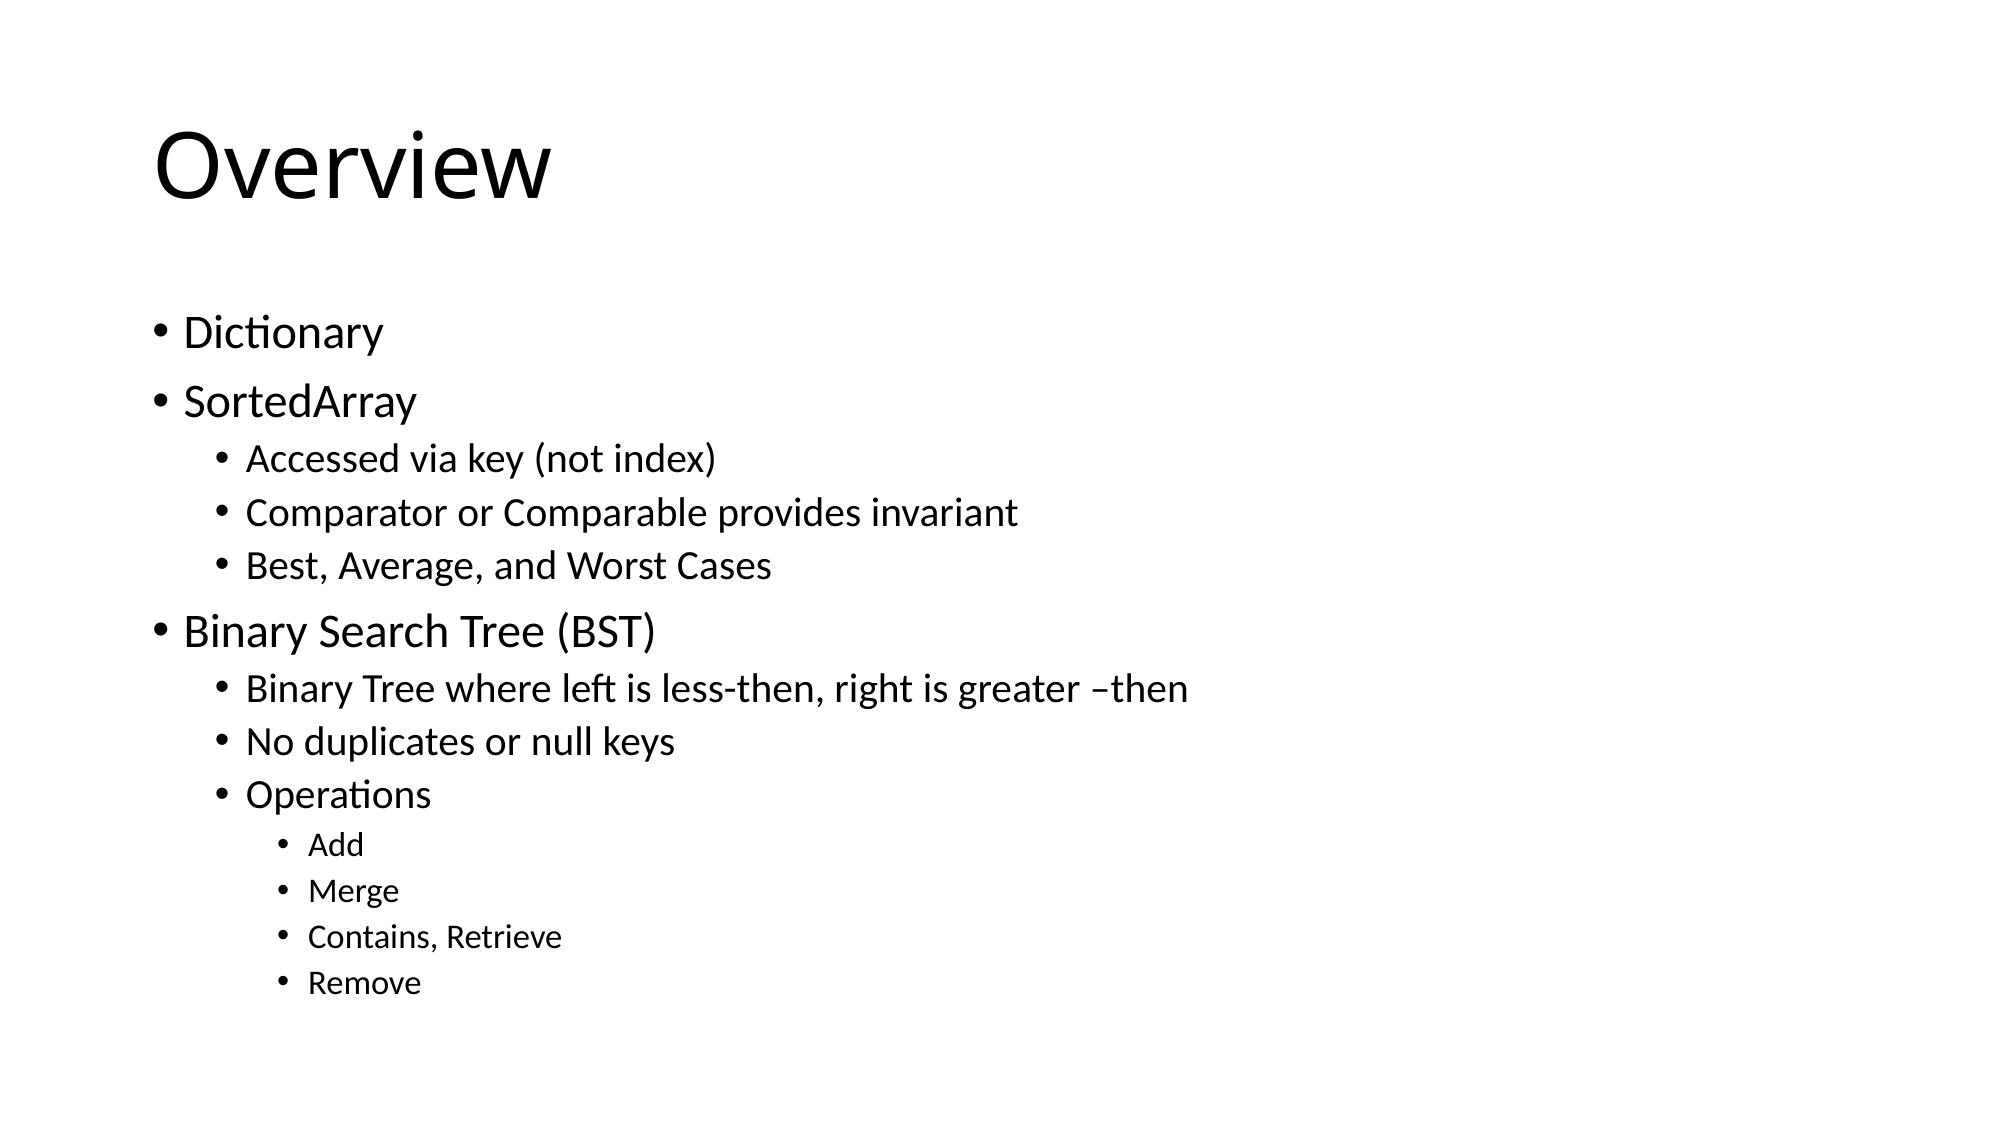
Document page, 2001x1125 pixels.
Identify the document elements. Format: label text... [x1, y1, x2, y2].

title Overview [137, 59, 1863, 278]
list Dictionary SortedArray Accessed via key (not index) Comparator or Comparable provides invariant Best, Average, and Worst Cases Binary Search Tree (BST) Binary Tree where left is less-then, right is greater –then No duplicates or null keys Operations Add Merge Contains, Retrieve Remove [137, 299, 1863, 1014]
